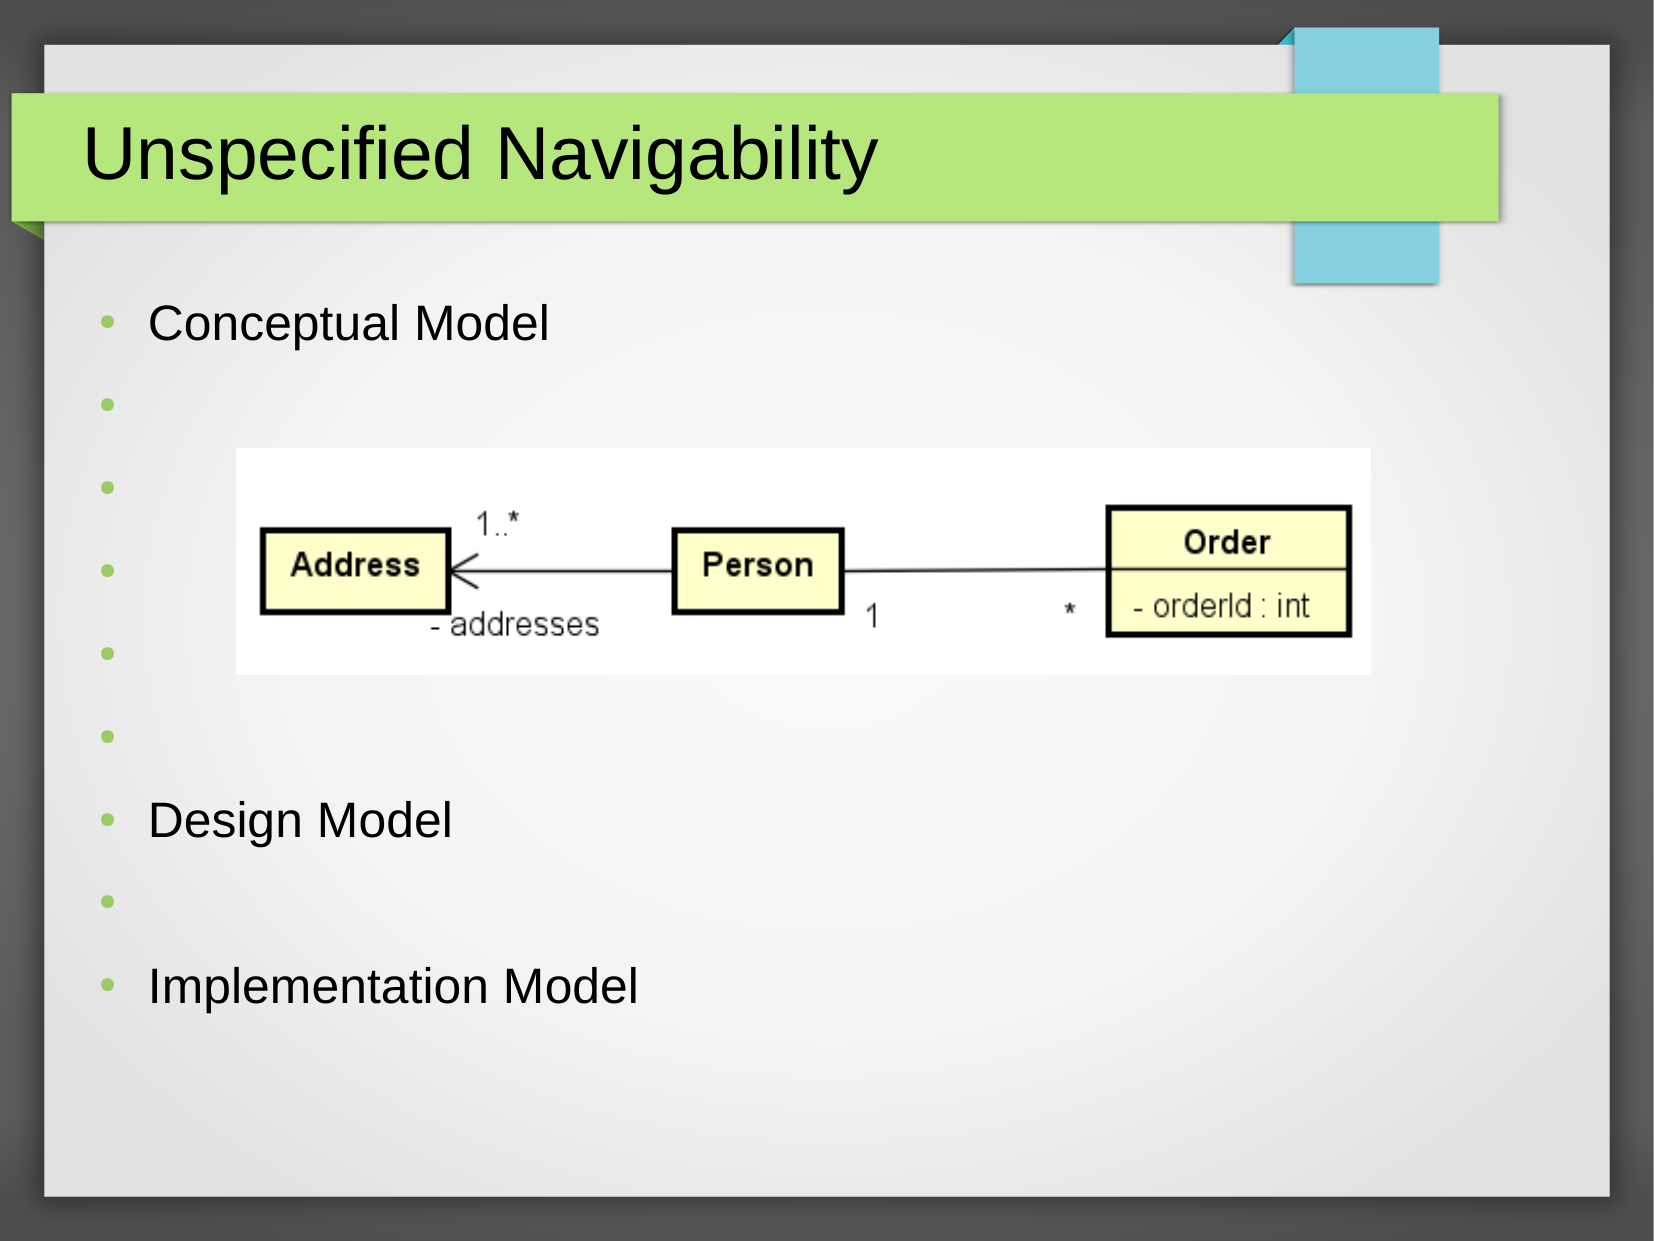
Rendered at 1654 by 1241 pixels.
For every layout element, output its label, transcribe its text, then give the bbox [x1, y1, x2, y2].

picture [0, 0, 1654, 1241]
list Conceptual Model Design Model Implementation Model [82, 295, 1571, 1015]
title Unspecified Navigability [82, 94, 1264, 213]
